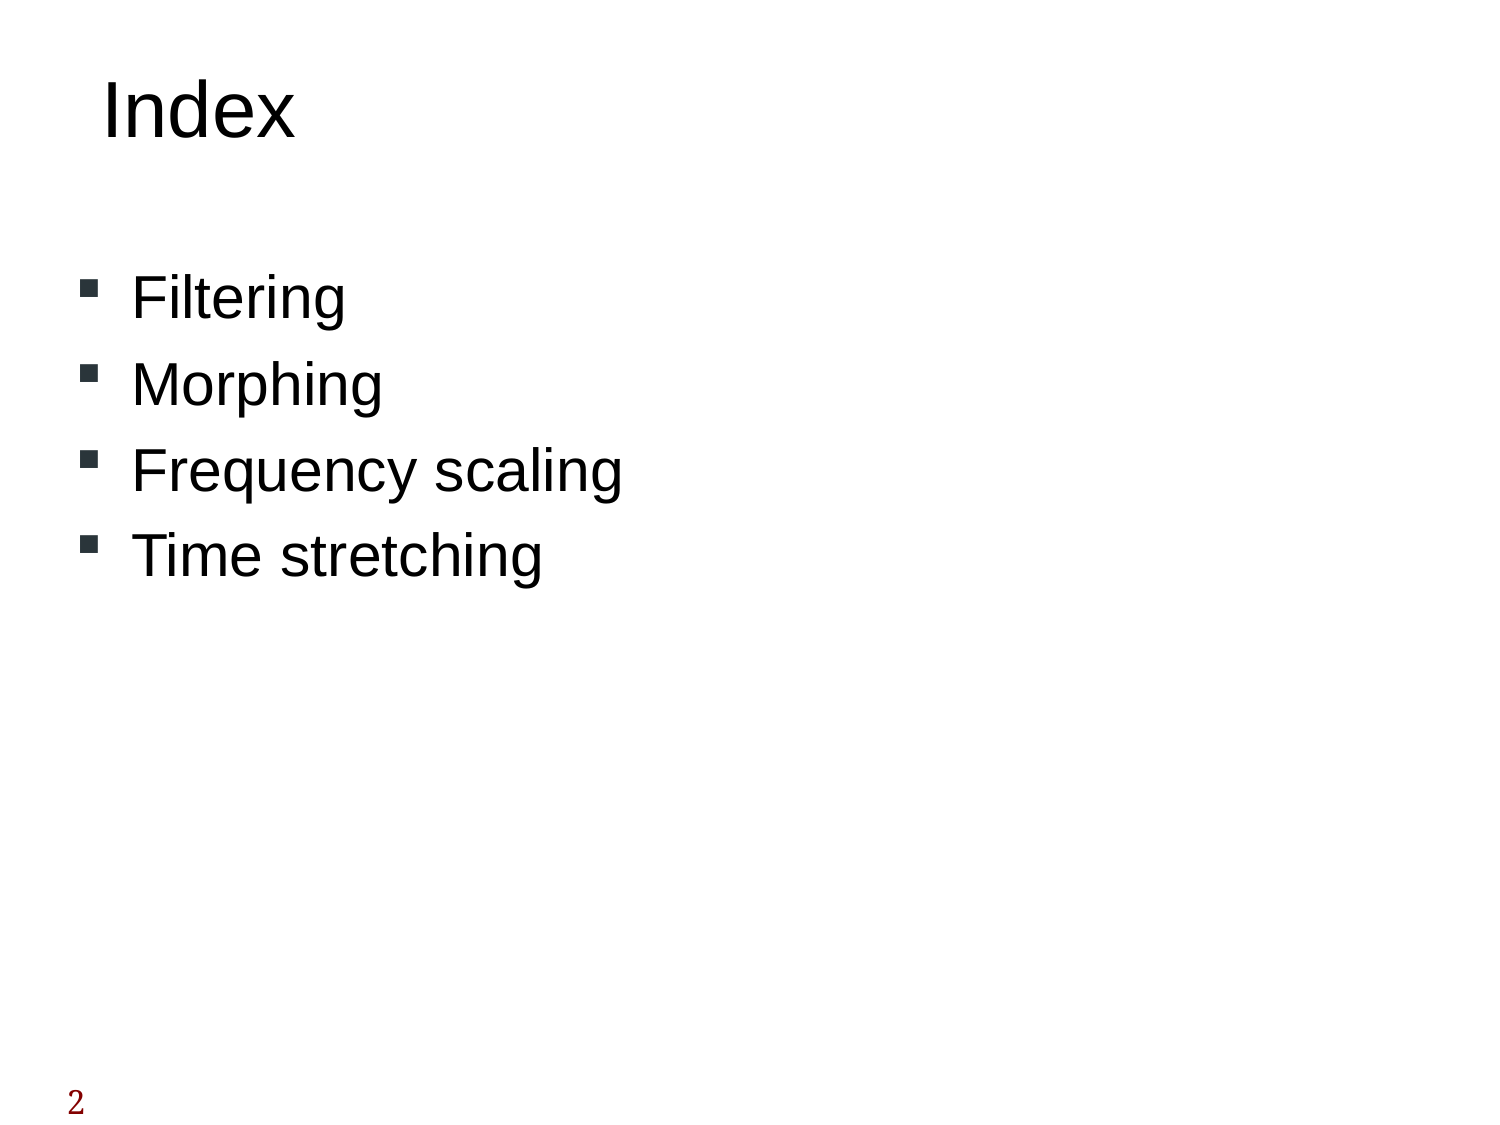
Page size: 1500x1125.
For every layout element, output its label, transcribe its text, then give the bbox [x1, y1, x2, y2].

title Index [73, 9, 1350, 198]
text_box <number> [66, 1081, 255, 1119]
list Filtering Morphing Frequency scaling Time stretching [75, 263, 1426, 991]
